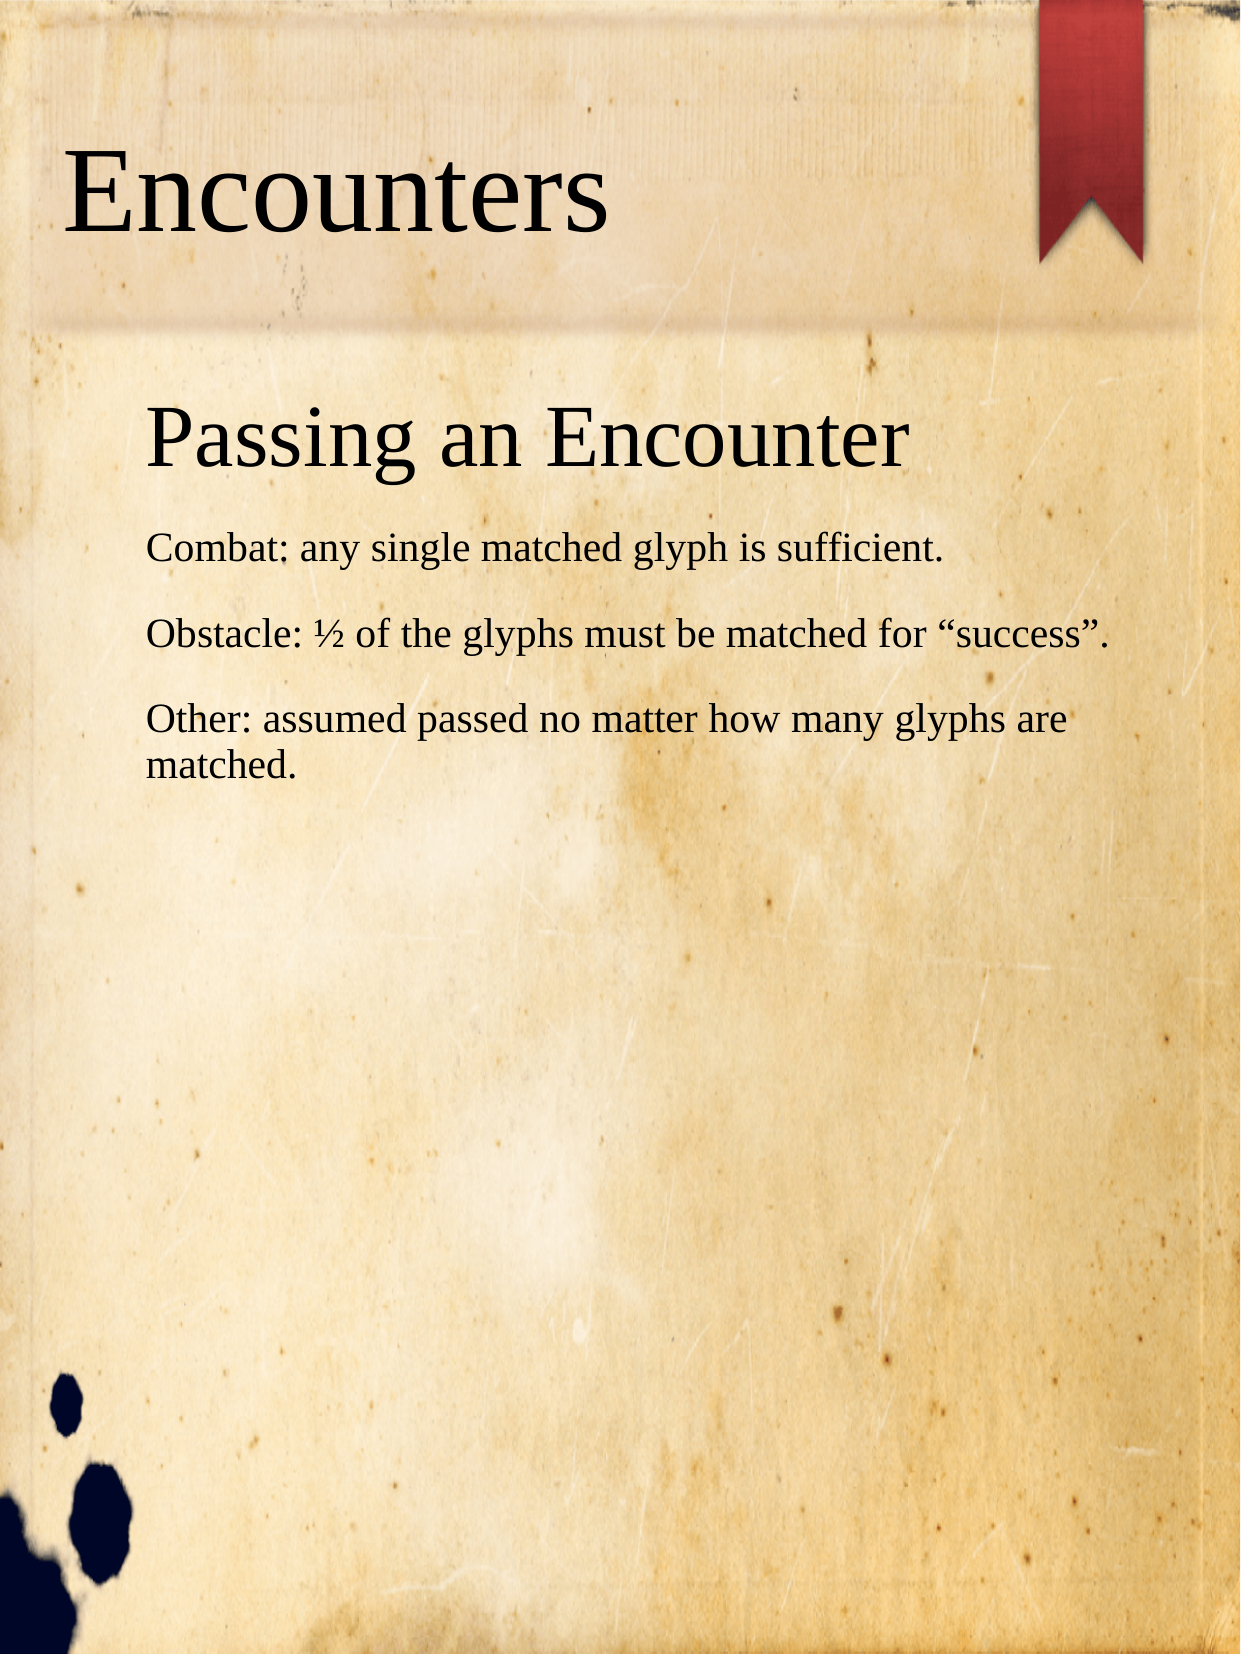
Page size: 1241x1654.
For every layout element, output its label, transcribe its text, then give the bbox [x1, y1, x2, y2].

title Encounters [62, 65, 1010, 315]
list Passing an Encounter Combat: any single matched glyph is sufficient. Obstacle: ½ of the glyphs must be matched for “success”. Other: assumed passed no matter how many glyphs are matched. [75, 386, 1138, 845]
picture [0, 0, 1241, 1654]
